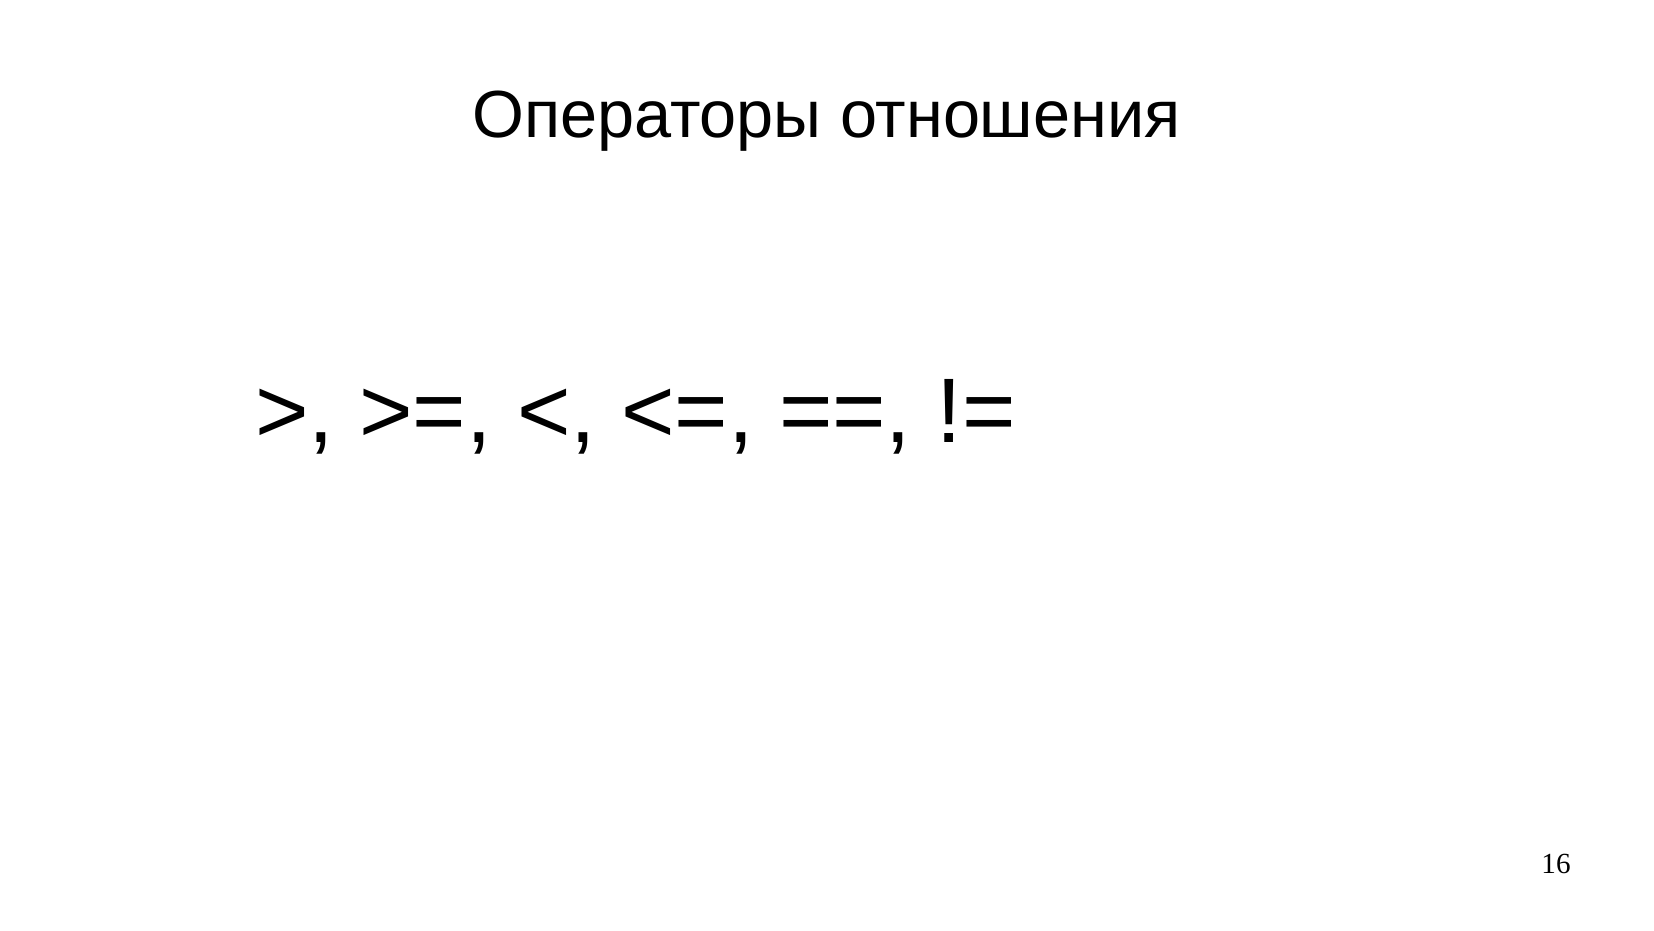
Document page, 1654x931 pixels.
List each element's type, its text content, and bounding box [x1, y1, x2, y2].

title Операторы отношения [82, 37, 1571, 193]
list >, >=, <, <=, ==, != [255, 360, 1571, 758]
